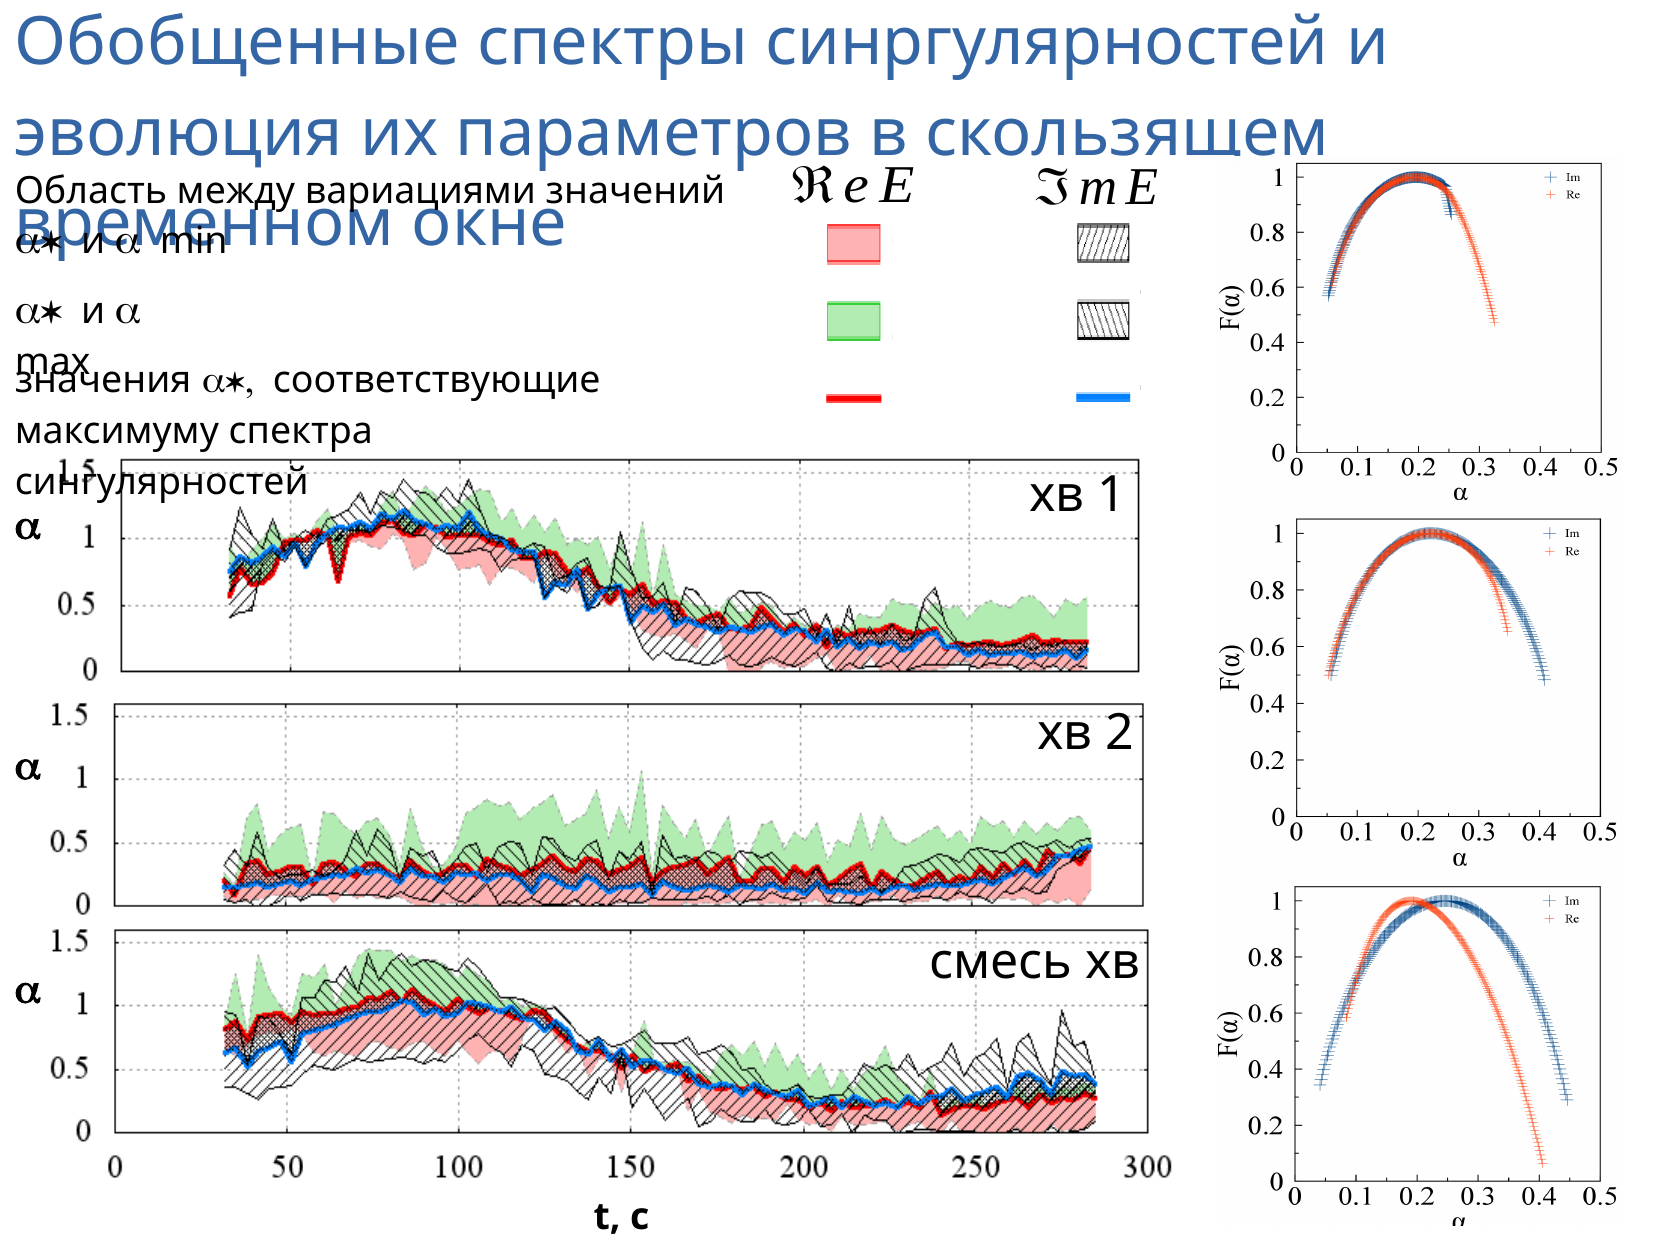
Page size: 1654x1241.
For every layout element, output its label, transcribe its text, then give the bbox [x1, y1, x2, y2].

text_box хв 1 [1014, 450, 1137, 524]
text_box α* и α max [0, 276, 244, 346]
picture [1065, 218, 1141, 404]
text_box α [0, 502, 68, 572]
picture [814, 257, 893, 404]
text_box α* и α min [0, 206, 700, 276]
text_box Обобщенные спектры синргулярностей и эволюция их параметров в скользящем временном окне [0, 0, 1654, 198]
text_box значения α*, соответствующие максимуму спектра сингулярностей [0, 345, 681, 453]
text_box хв 2 [1022, 688, 1145, 762]
text_box α [0, 966, 68, 1036]
picture [21, 703, 1174, 1182]
picture [40, 450, 1169, 689]
chart [1018, 158, 1175, 218]
text_box α [0, 742, 68, 812]
chart [775, 156, 932, 216]
text_box Область между вариациями значений [0, 156, 893, 257]
picture [1214, 156, 1623, 1226]
text_box t, c [578, 1181, 668, 1241]
text_box смесь хв [914, 918, 1162, 991]
